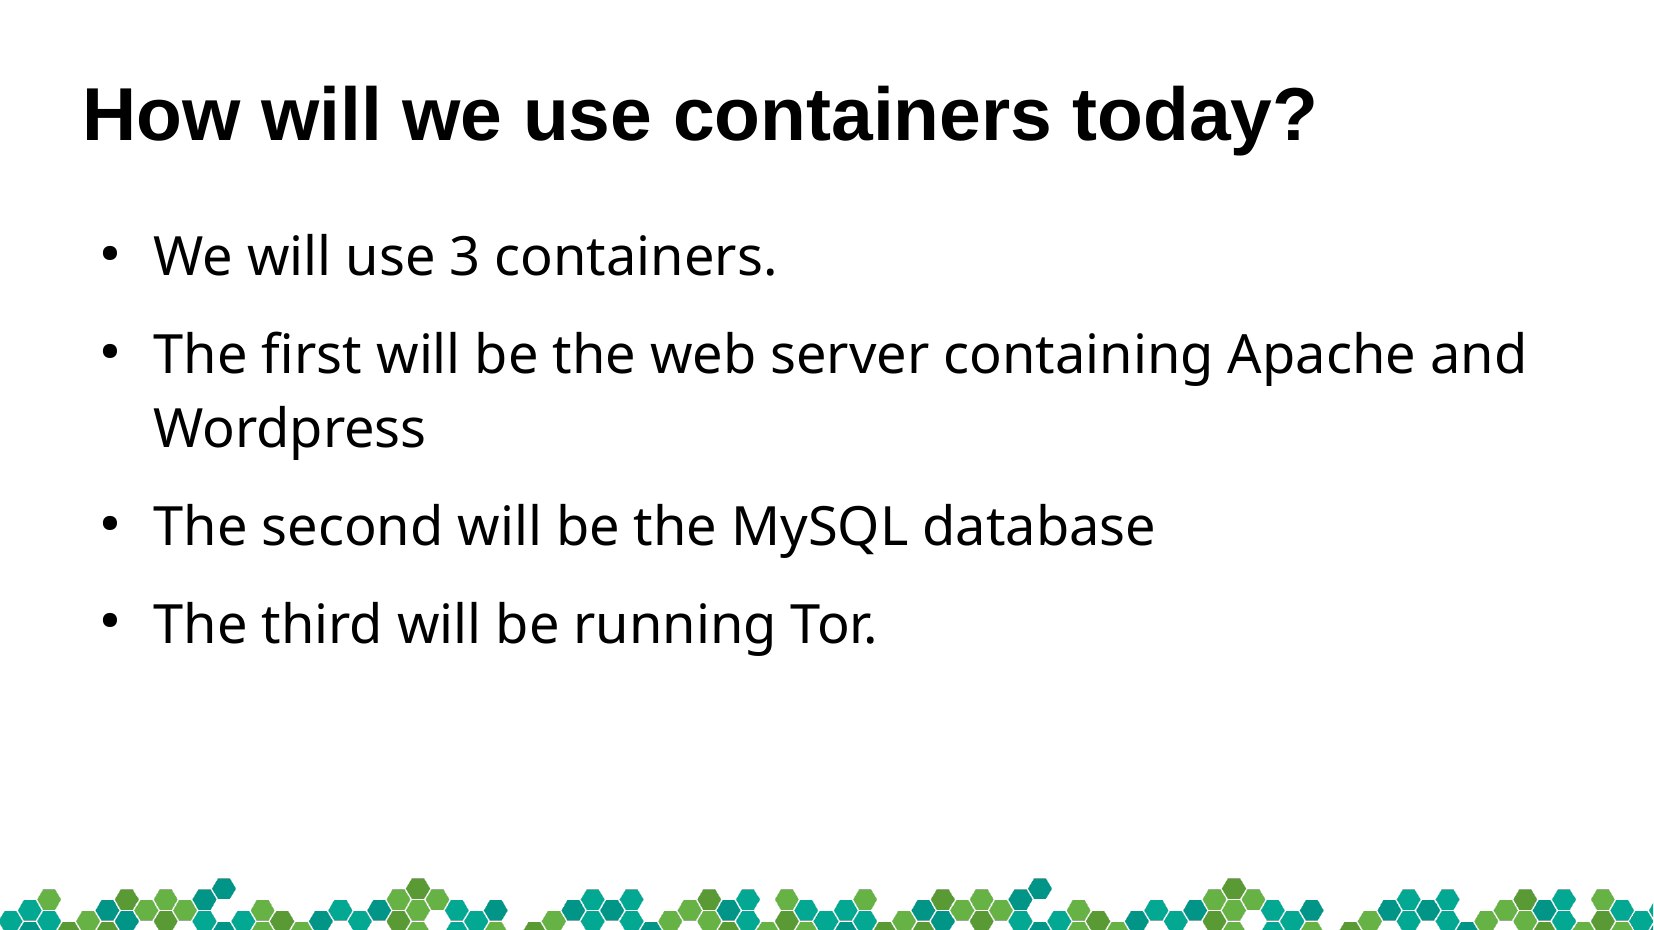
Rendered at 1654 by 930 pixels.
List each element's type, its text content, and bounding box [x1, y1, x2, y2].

title How will we use containers today? [82, 37, 1571, 193]
picture [0, 870, 1654, 930]
list We will use 3 containers. The first will be the web server containing Apache and Wordpress The second will be the MySQL database The third will be running Tor. [82, 217, 1571, 757]
